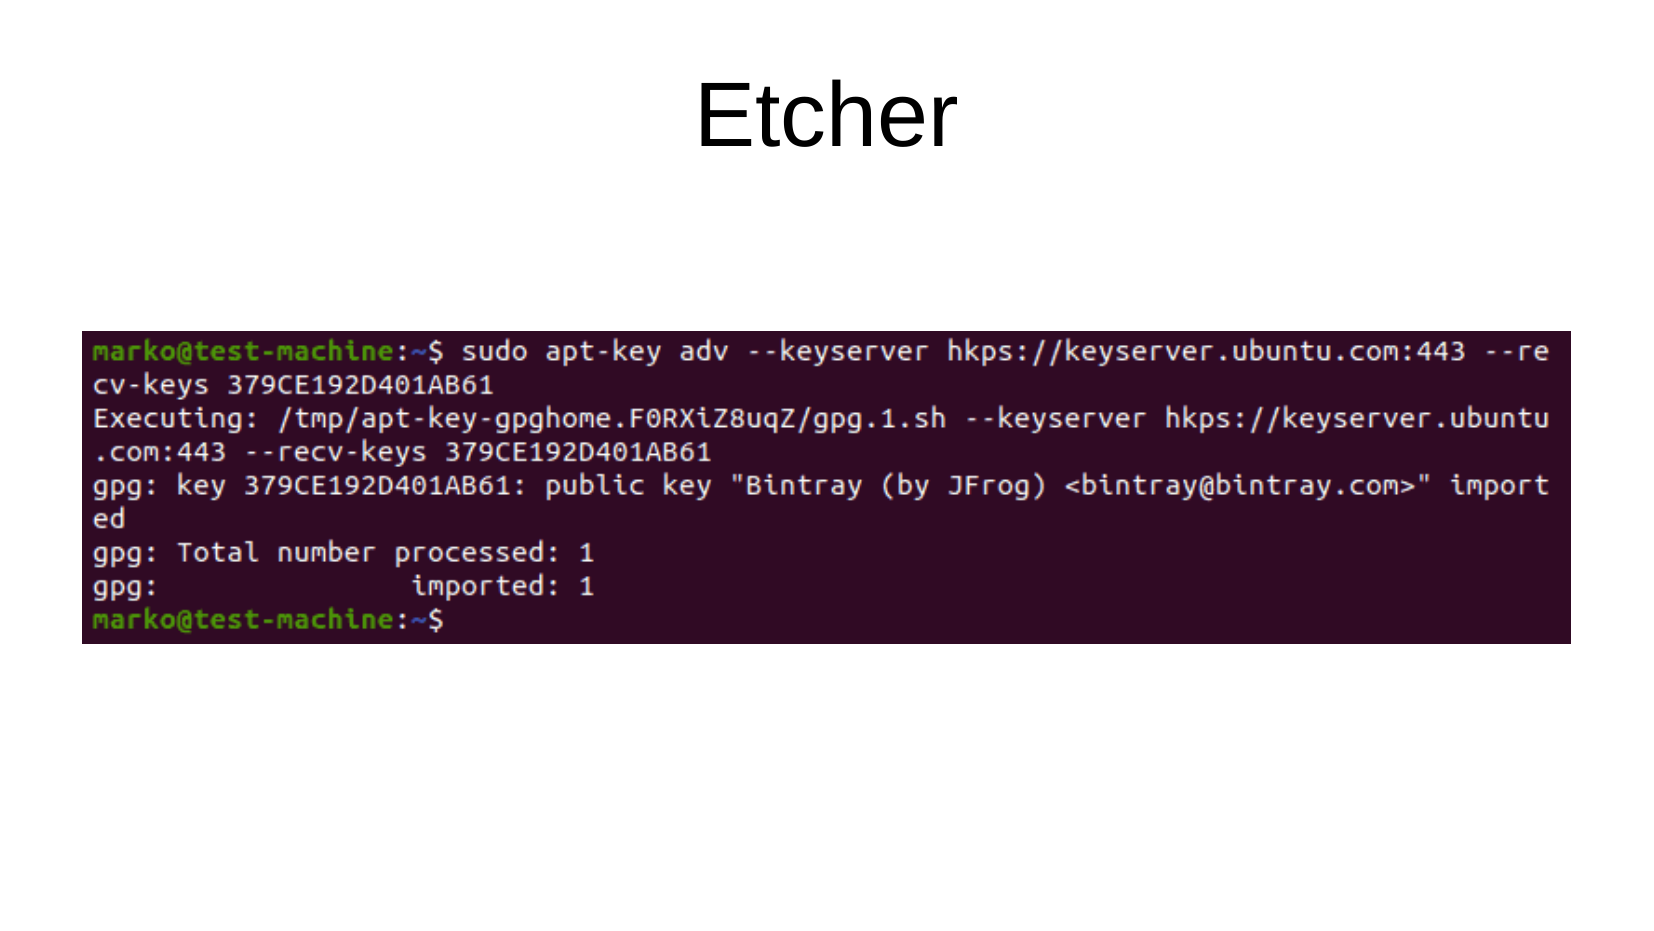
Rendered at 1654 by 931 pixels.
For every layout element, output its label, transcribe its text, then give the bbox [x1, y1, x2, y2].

title Etcher [82, 37, 1571, 193]
picture [82, 331, 1571, 644]
